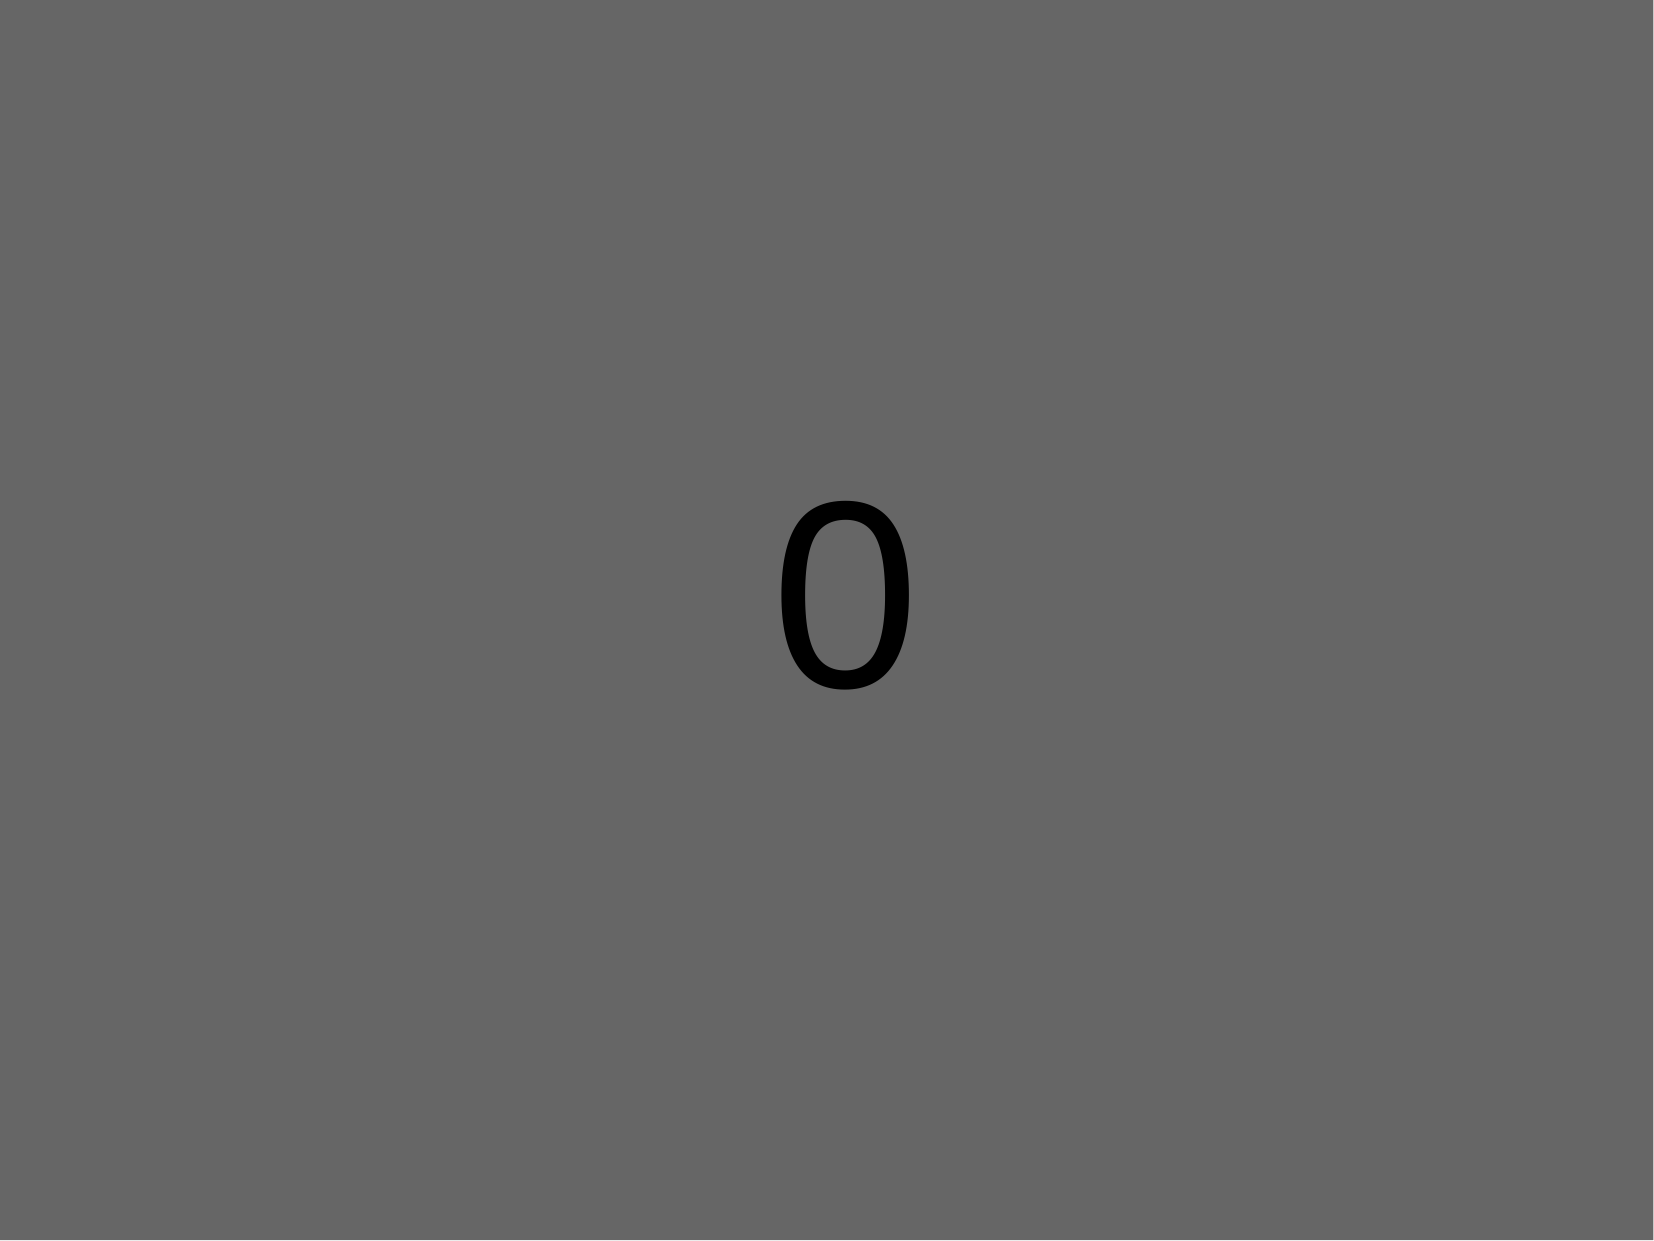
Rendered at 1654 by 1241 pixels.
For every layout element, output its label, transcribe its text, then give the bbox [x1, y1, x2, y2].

text_box [0, 0, 1654, 1241]
title 0 [533, 446, 1158, 745]
